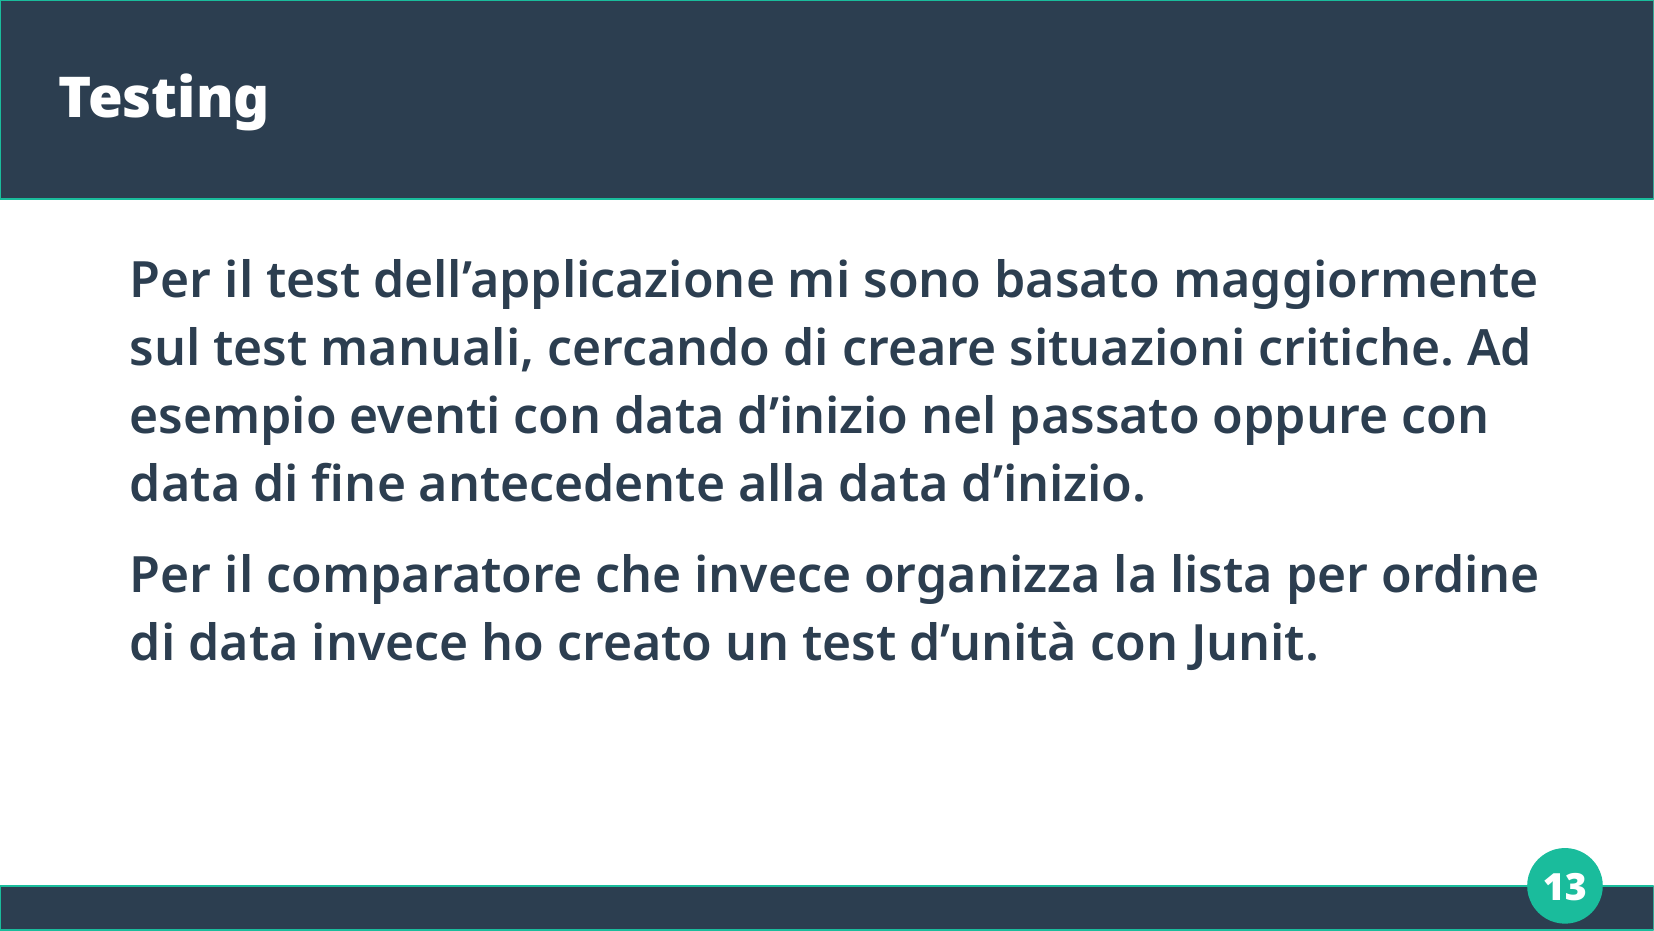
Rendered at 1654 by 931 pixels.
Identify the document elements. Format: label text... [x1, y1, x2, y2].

title Testing [59, 37, 1595, 155]
list Per il test dell’applicazione mi sono basato maggiormente sul test manuali, cercando di creare situazioni critiche. Ad esempio eventi con data d’inizio nel passato oppure con data di fine antecedente alla data d’inizio. Per il comparatore che invece organizza la lista per ordine di data invece ho creato un test d’unità con Junit. [59, 243, 1595, 864]
